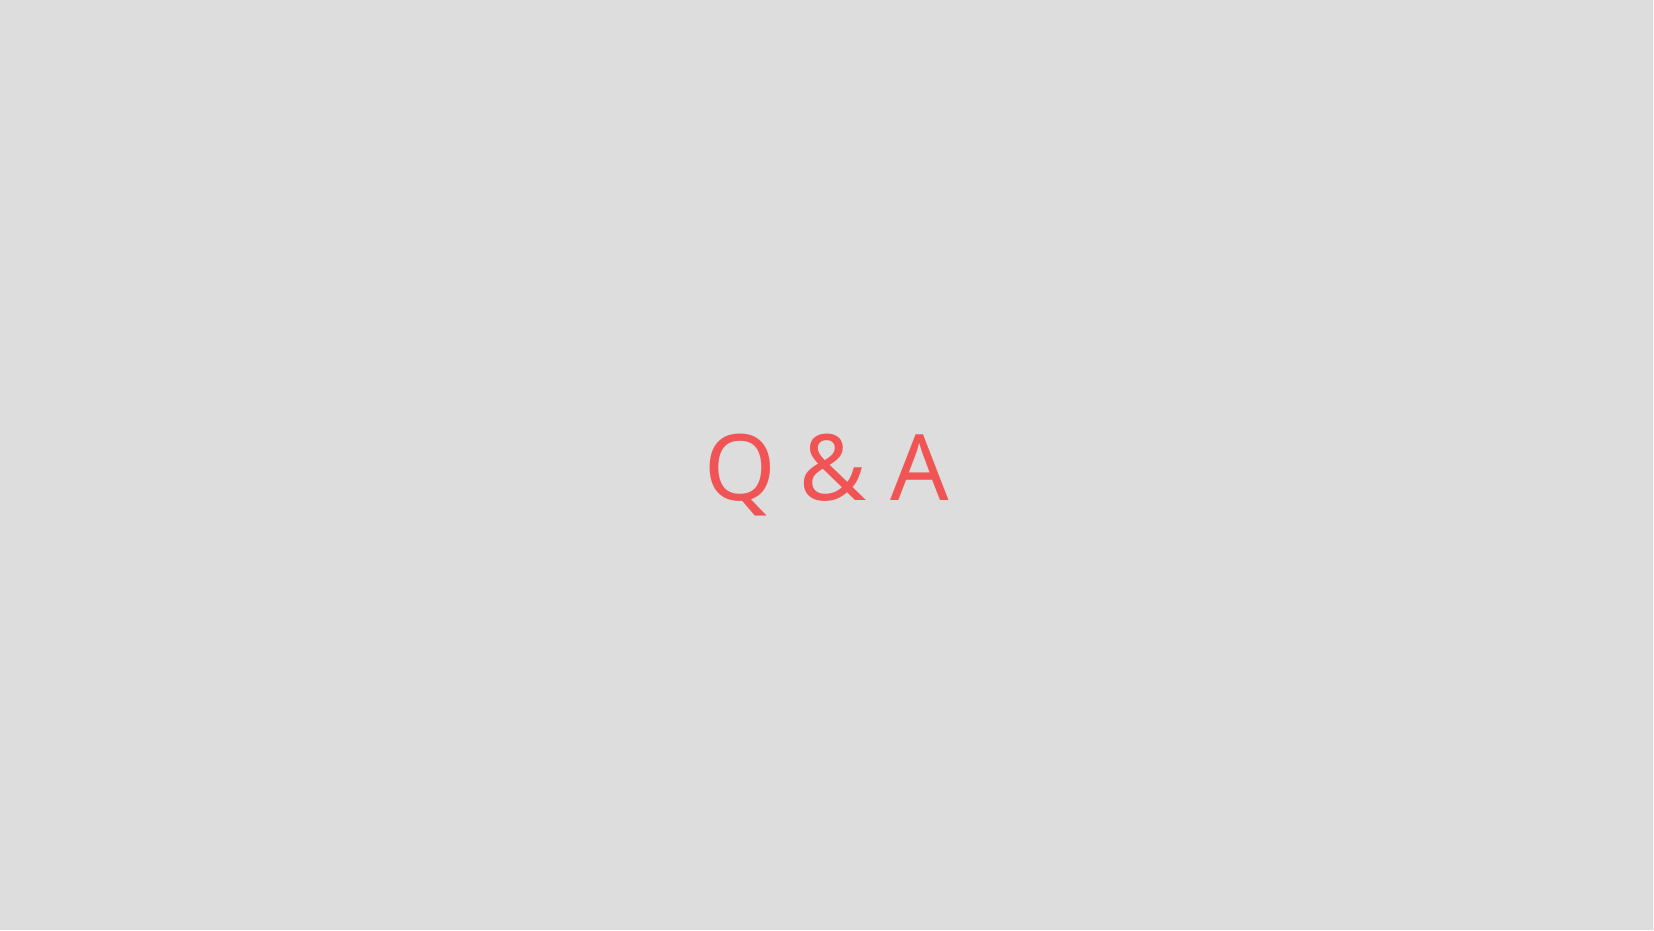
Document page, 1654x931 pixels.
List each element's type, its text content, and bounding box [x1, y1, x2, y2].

title Q & A [84, 387, 1570, 543]
